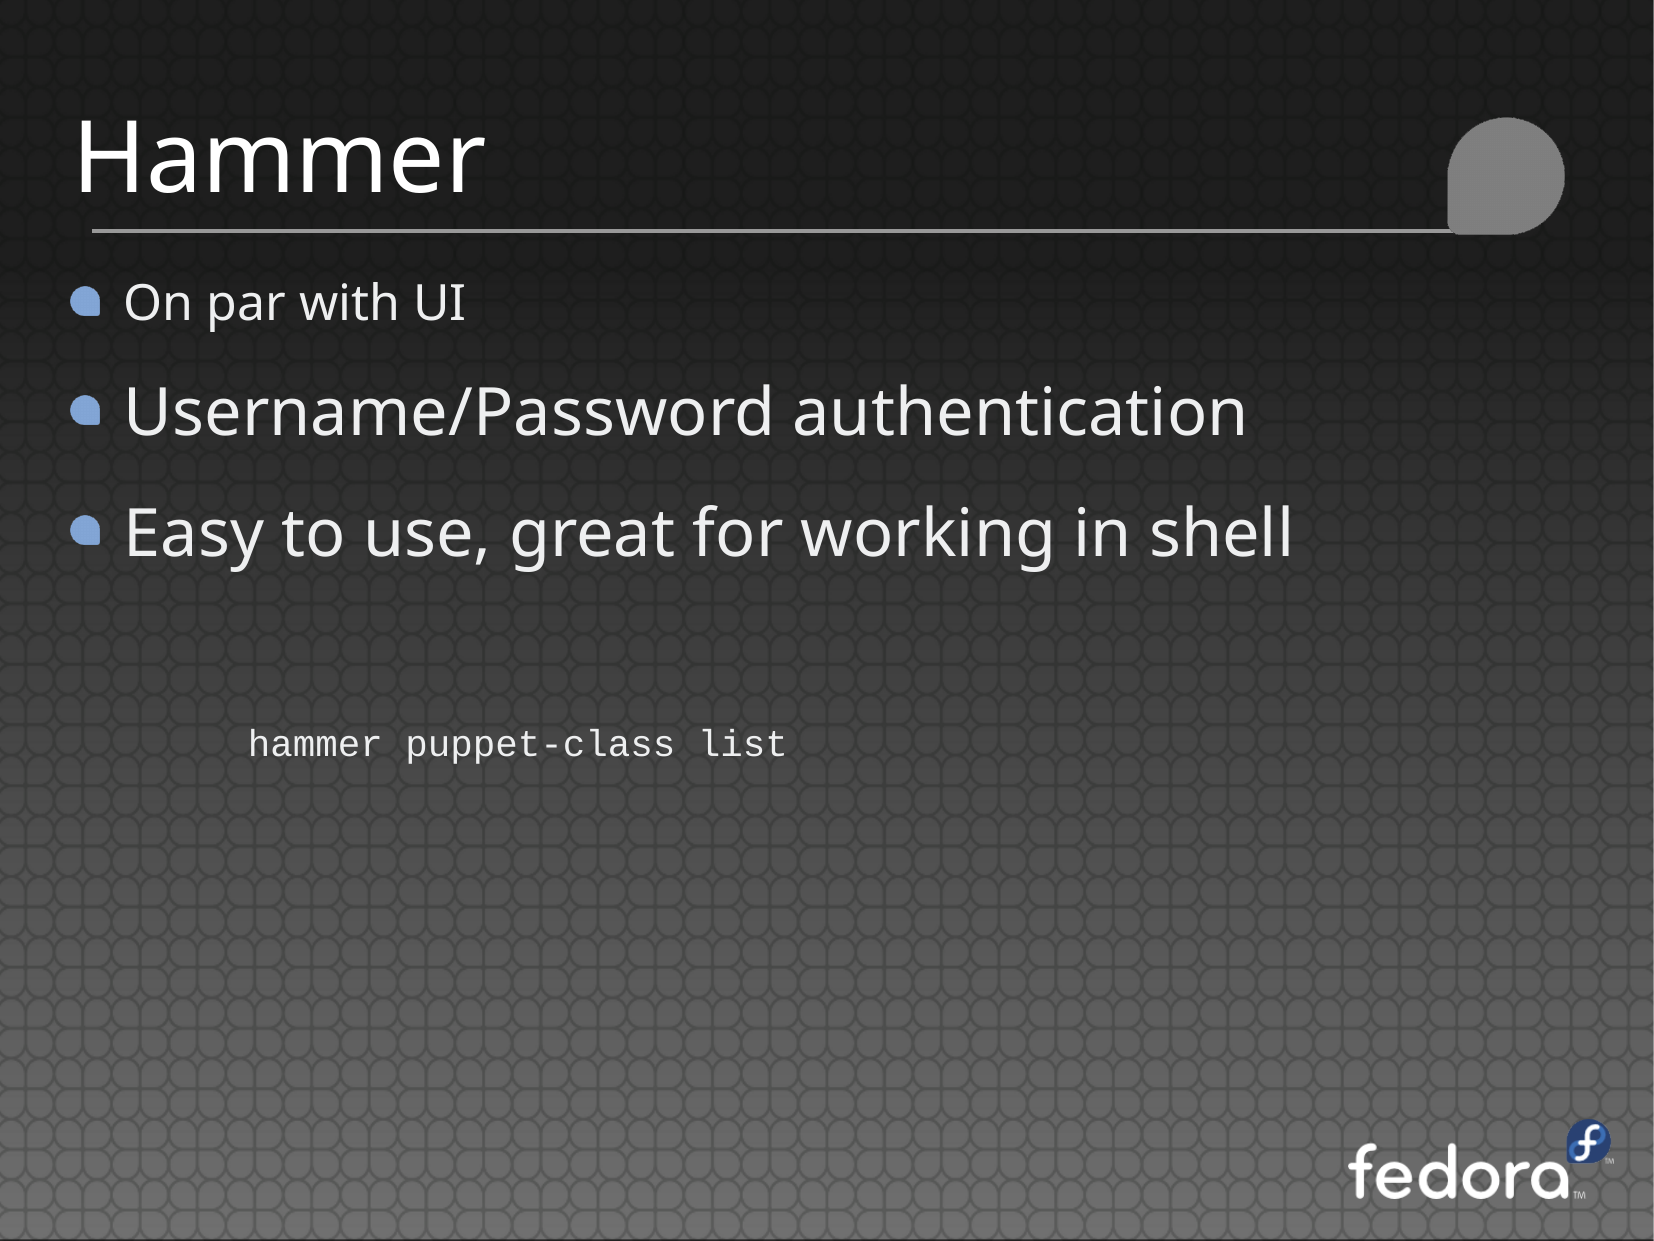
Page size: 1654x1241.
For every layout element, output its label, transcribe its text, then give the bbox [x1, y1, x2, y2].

picture [0, 0, 1654, 1241]
list On par with UI Username/Password authentication Easy to use, great for working in shell hammer puppet-class list [52, 266, 1542, 1071]
title Hammer [72, 86, 1561, 223]
